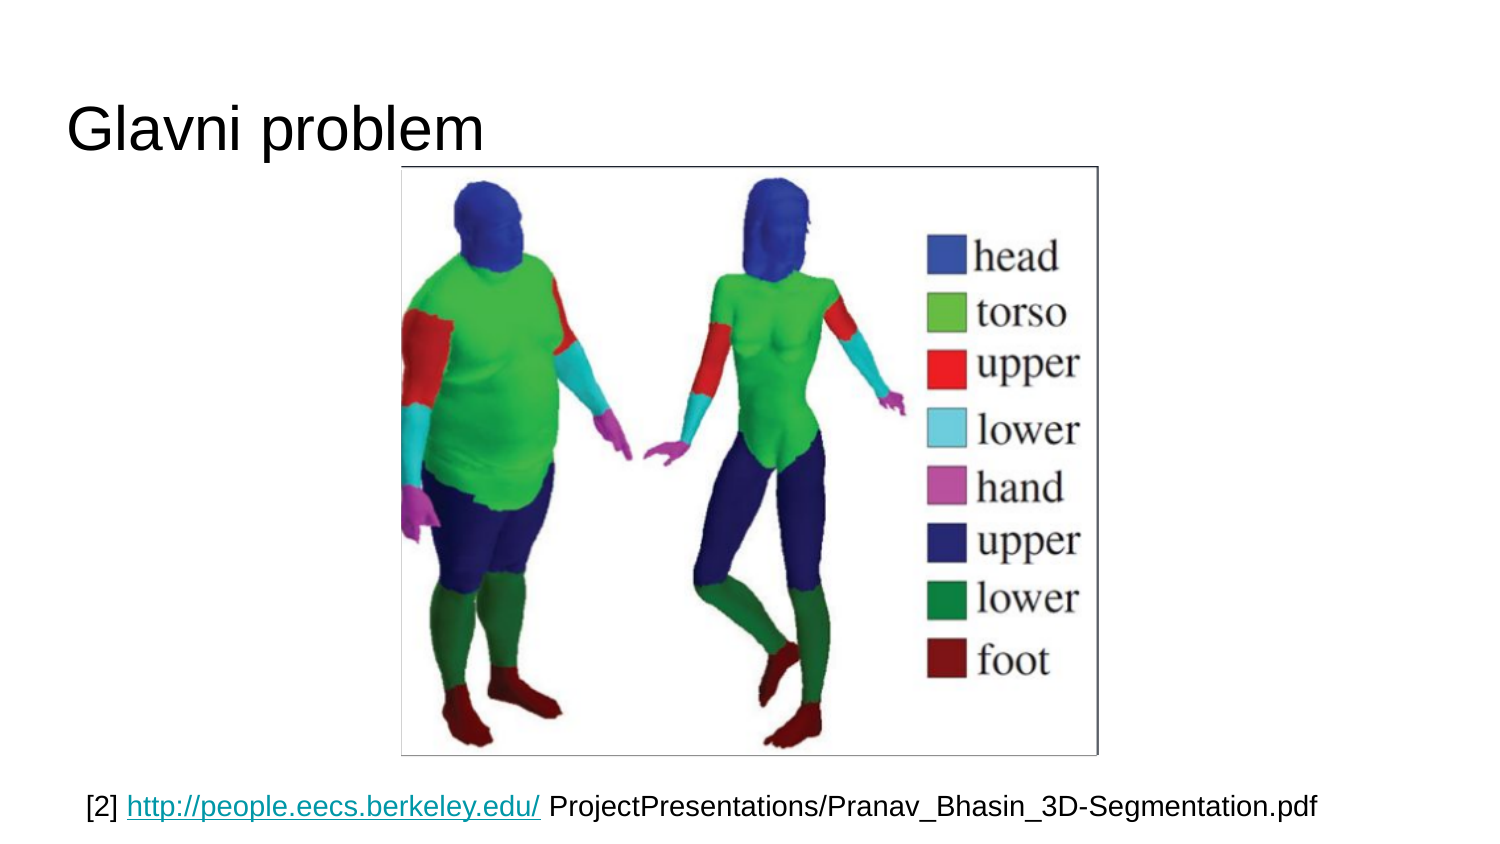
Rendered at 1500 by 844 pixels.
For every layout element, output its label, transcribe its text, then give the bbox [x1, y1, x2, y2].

text_box [2] http://people.eecs.berkeley.edu/ ProjectPresentations/Pranav_Bhasin_3D-Segmentation.pdf [70, 772, 1386, 805]
title Glavni problem [51, 72, 1449, 167]
picture [401, 166, 1099, 755]
